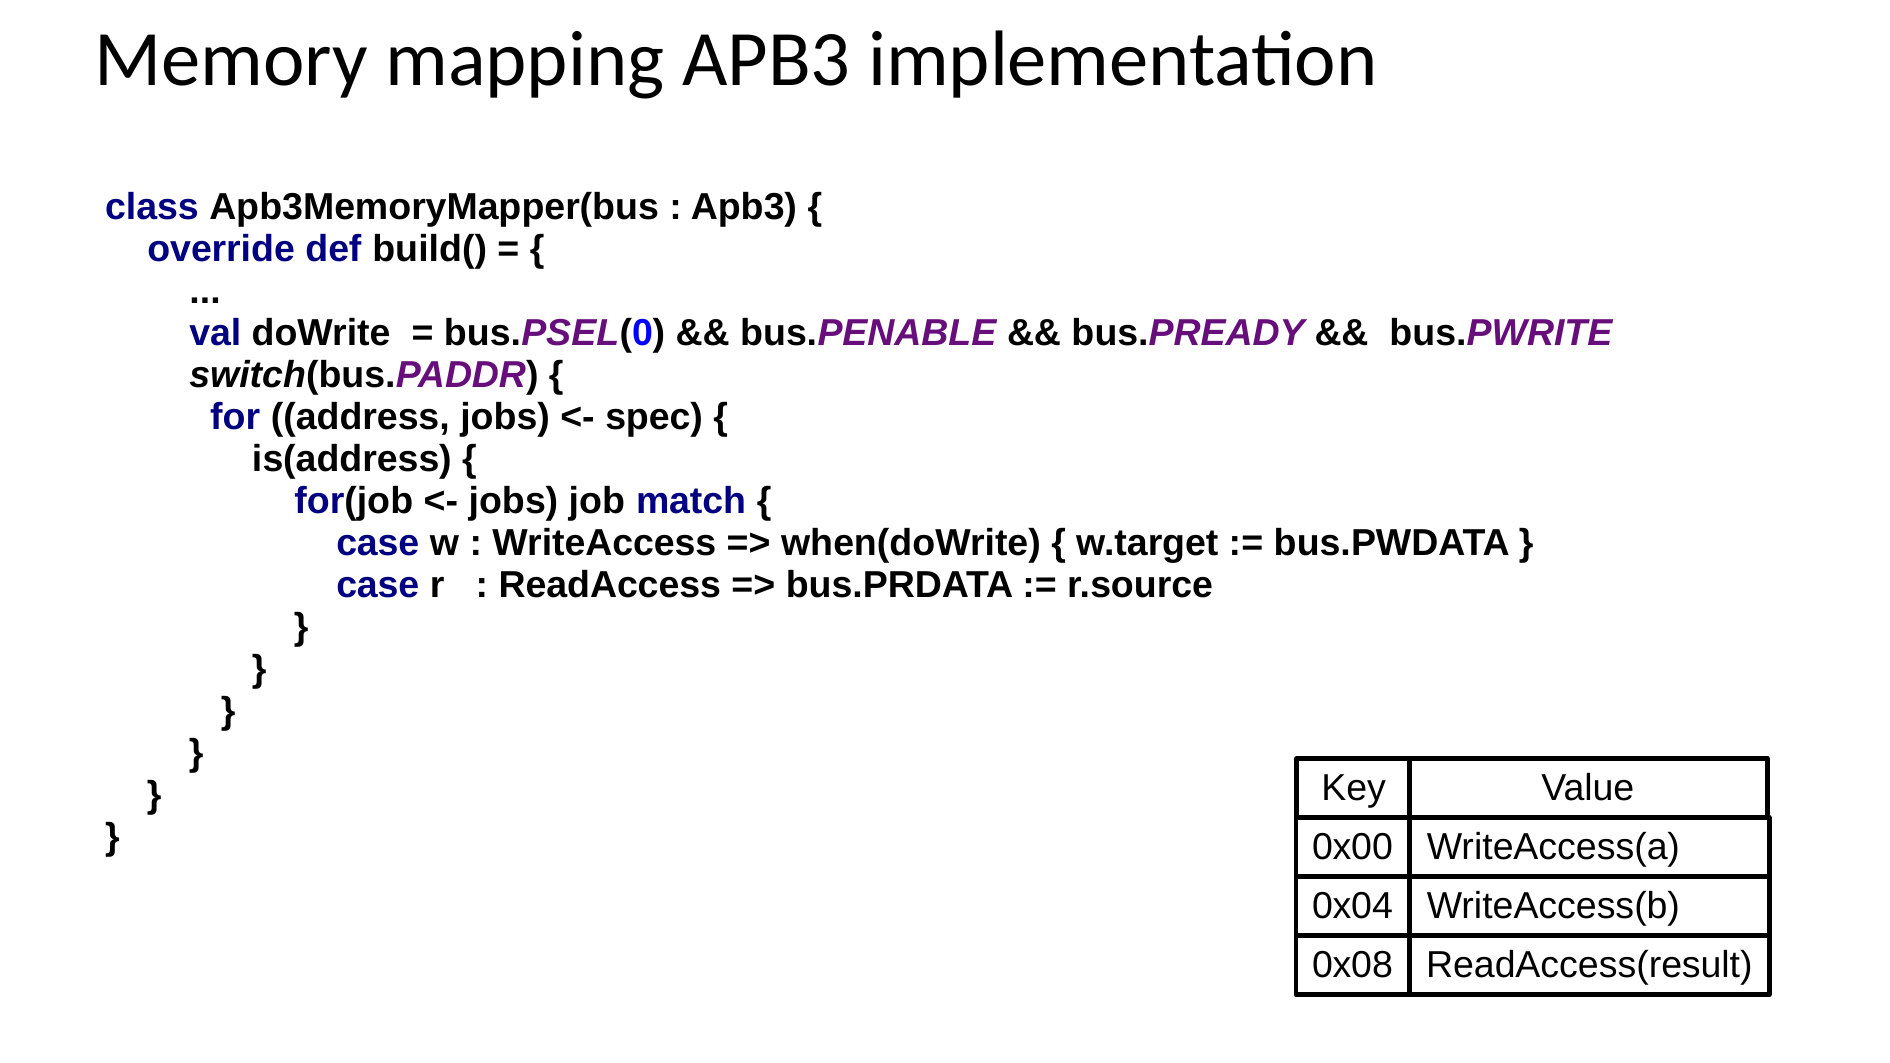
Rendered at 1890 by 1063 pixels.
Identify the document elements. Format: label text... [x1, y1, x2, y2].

title Memory mapping APB3 implementation [94, 0, 1796, 155]
picture [1293, 755, 1772, 997]
text_box class Apb3MemoryMapper(bus : Apb3) { override def build() = { ... val doWrite = bus.PSEL(0) && bus.PENABLE && bus.PREADY && bus.PWRITE switch(bus.PADDR) { for ((address, jobs) <- spec) { is(address) { for(job <- jobs) job match { case w : WriteAccess => when(doWrite) { w.target := bus.PWDATA } case r : ReadAccess => bus.PRDATA := r.source } } } } } } [90, 178, 1819, 1058]
